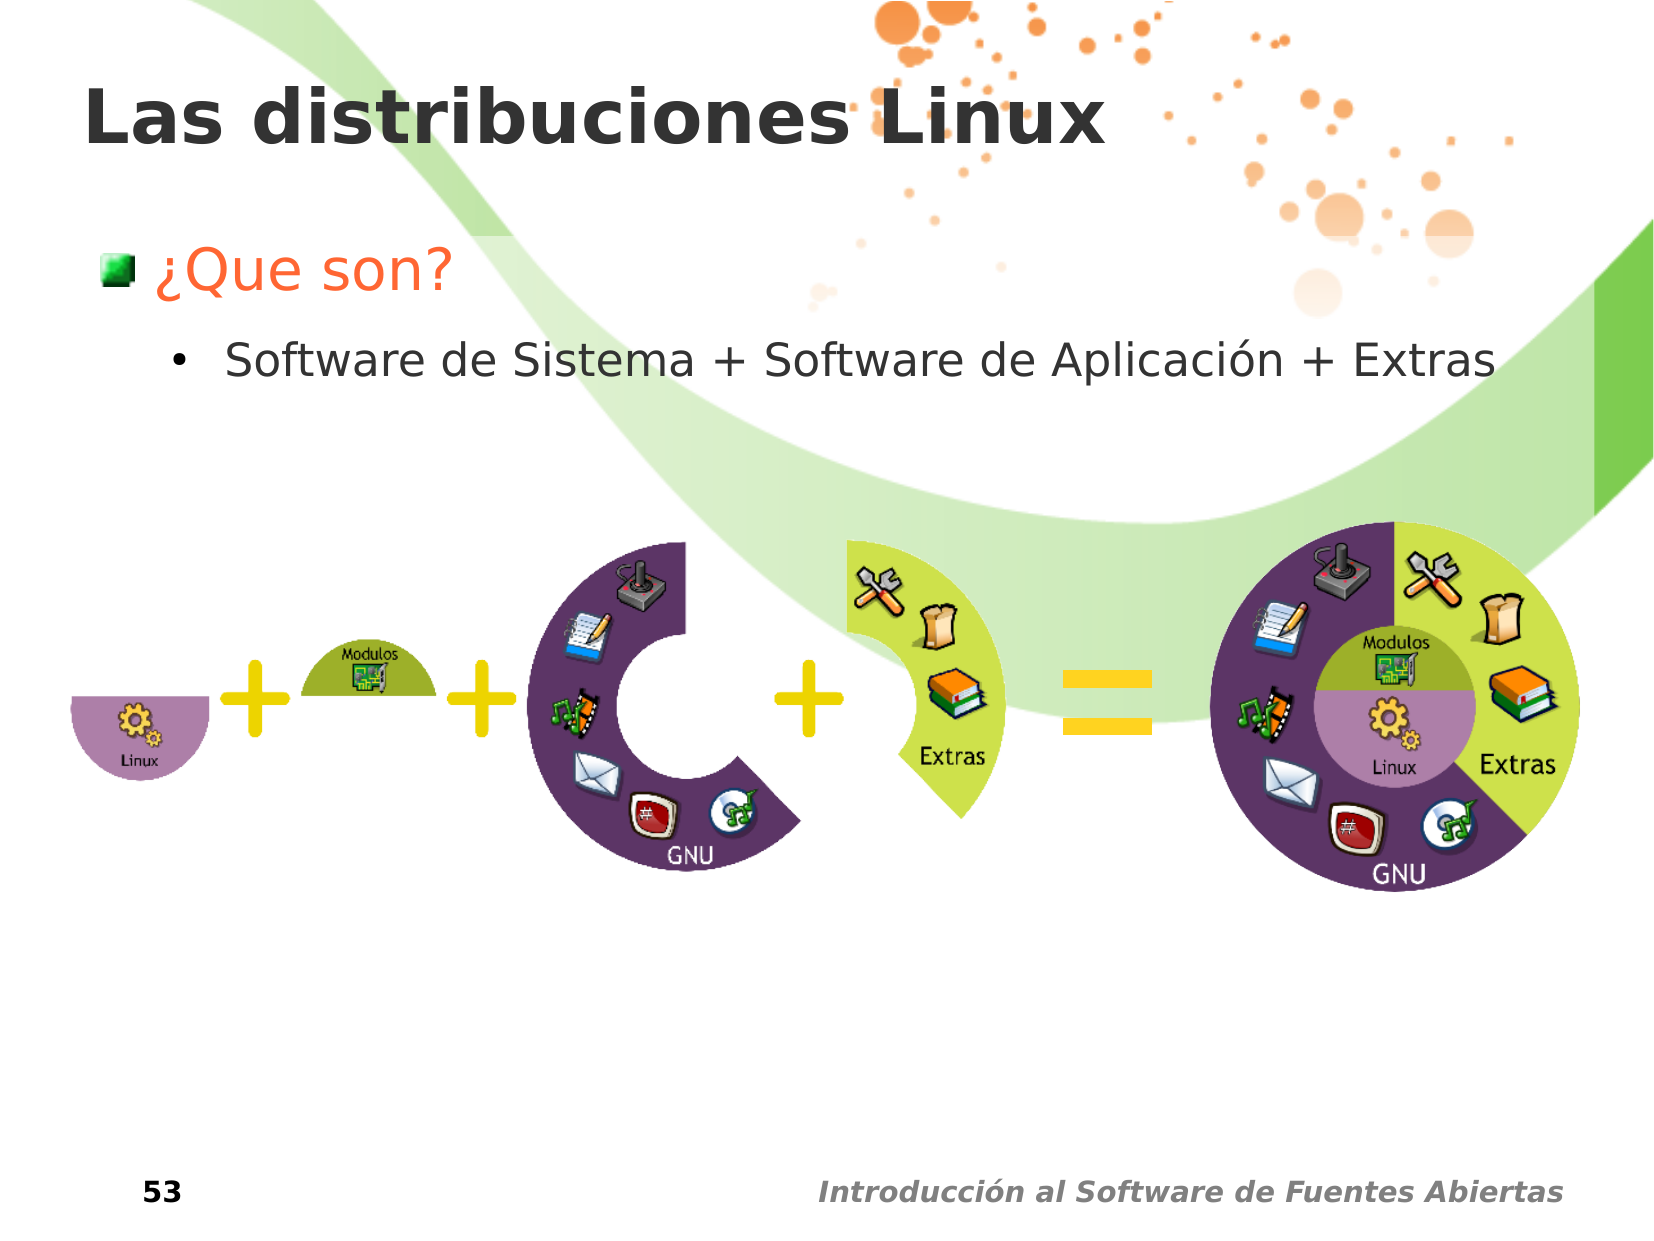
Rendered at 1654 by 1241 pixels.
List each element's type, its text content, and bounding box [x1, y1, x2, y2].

list ¿Que son? Software de Sistema + Software de Aplicación + Extras [82, 236, 1571, 1137]
title Las distribuciones Linux [82, 36, 1571, 200]
picture [185, 0, 1654, 916]
picture [60, 501, 1013, 916]
